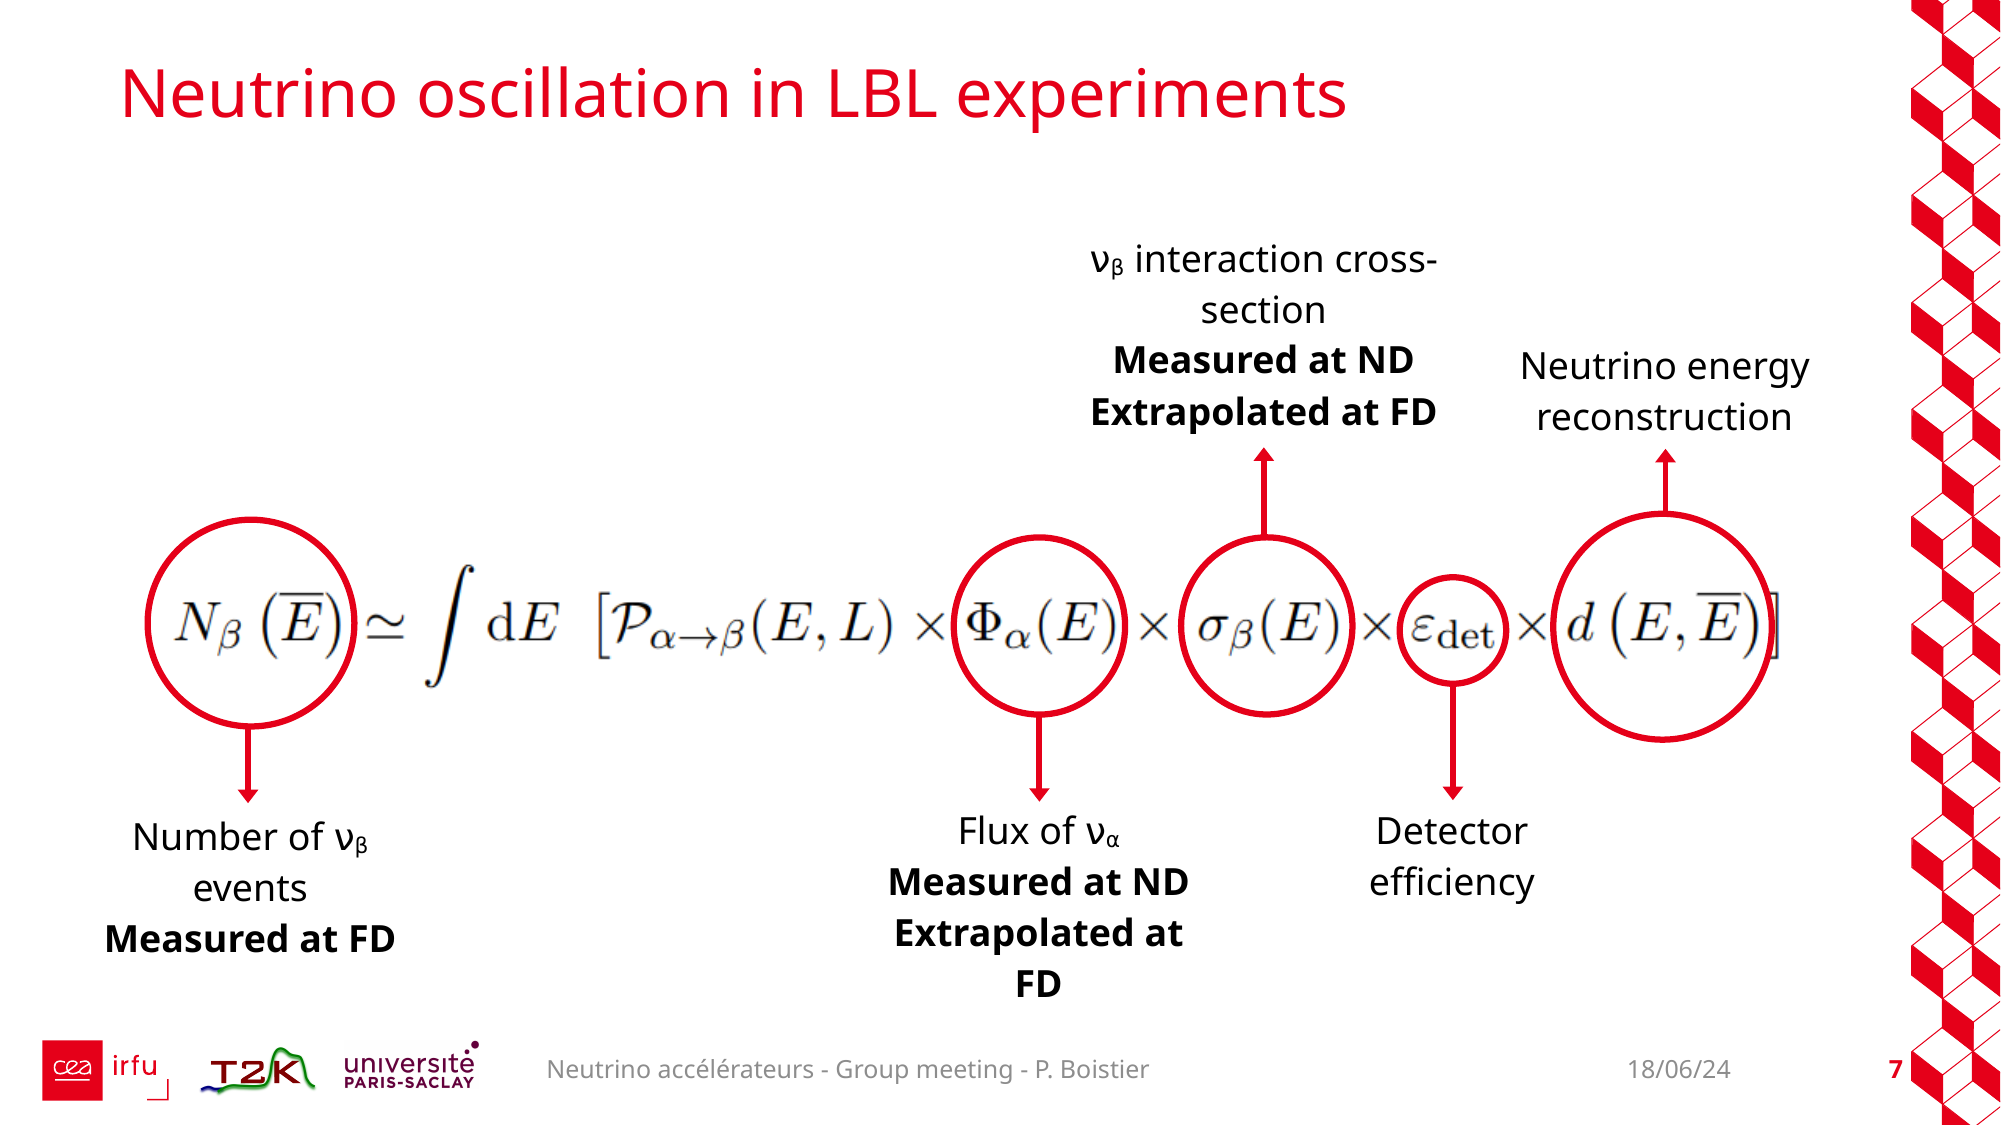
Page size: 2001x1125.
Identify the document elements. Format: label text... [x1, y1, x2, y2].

picture [1185, 554, 1349, 697]
picture [1096, 554, 1210, 697]
picture [1324, 554, 1574, 697]
picture [166, 554, 351, 697]
text_box Flux of να Measured at ND Extrapolated at FD [850, 797, 1228, 1076]
picture [166, 689, 173, 697]
picture [196, 1040, 318, 1101]
picture [1403, 581, 1503, 680]
picture [1751, 554, 1790, 697]
picture [329, 554, 983, 697]
text_box Number of νβ events Measured at FD [88, 803, 413, 1029]
text_box νβ interaction cross-section Measured at ND Extrapolated at FD [1069, 194, 1459, 444]
picture [957, 554, 1121, 697]
picture [1557, 554, 1768, 697]
text_box Detector efficiency [1290, 797, 1614, 1024]
title Neutrino oscillation in LBL experiments [119, 52, 1881, 196]
picture [344, 1040, 479, 1089]
text_box Neutrino energy reconstruction [1503, 223, 1827, 449]
